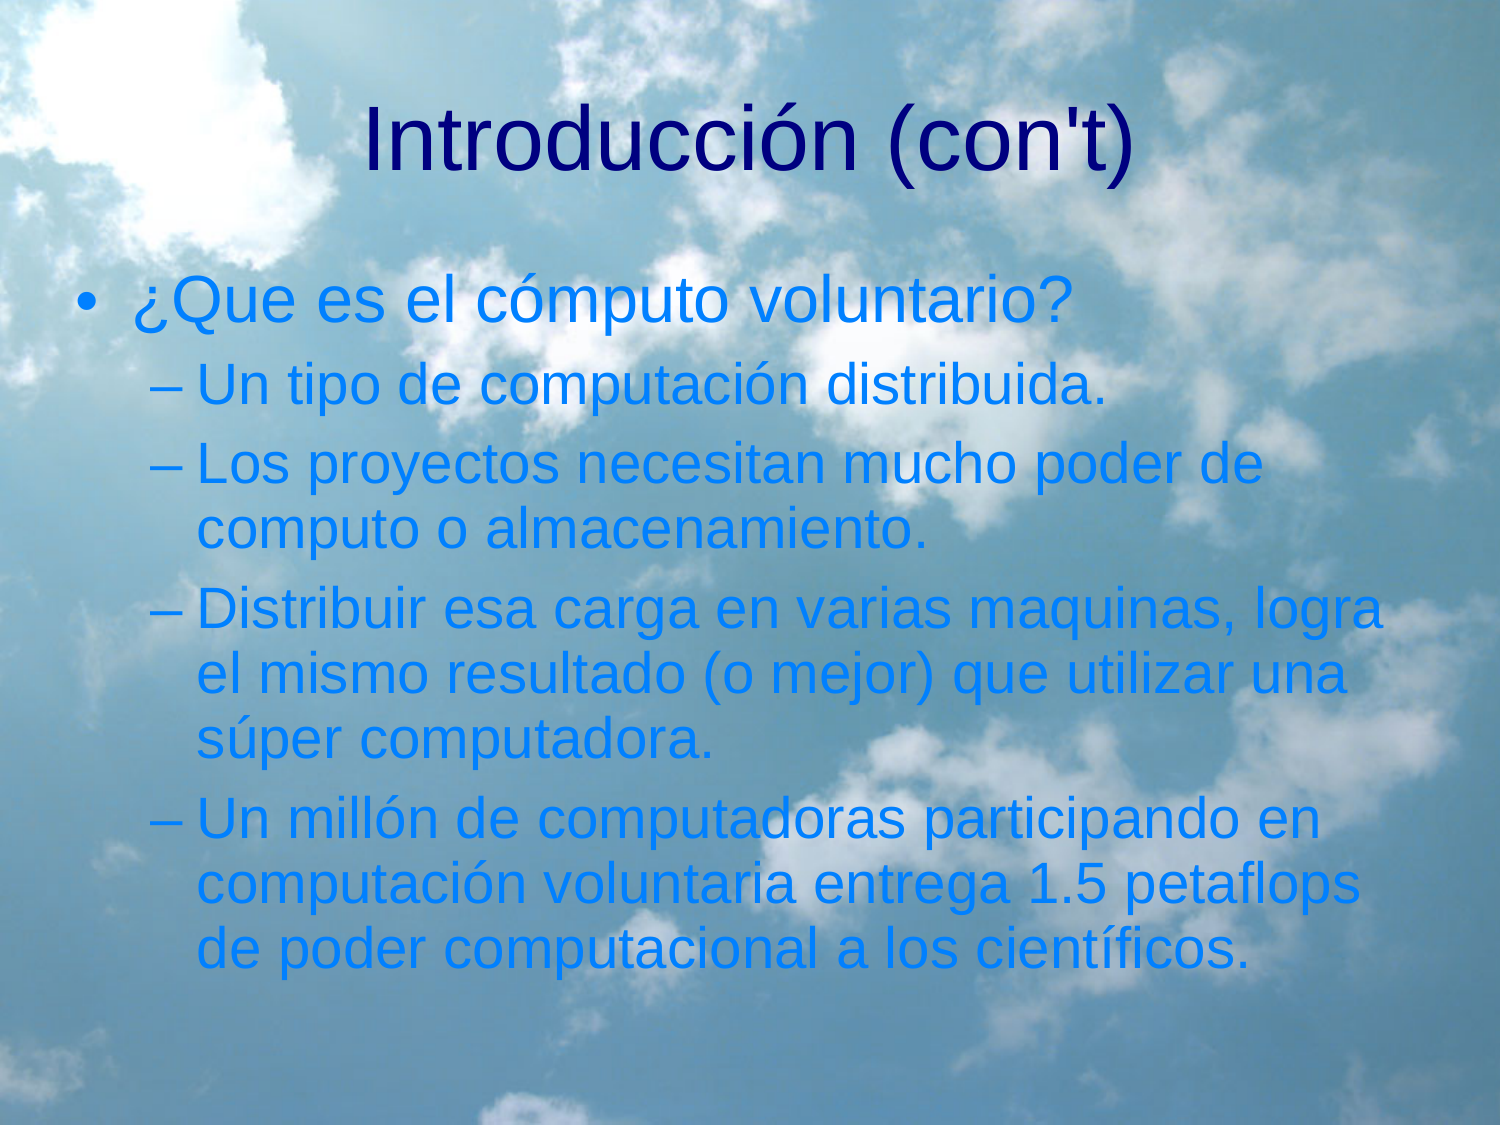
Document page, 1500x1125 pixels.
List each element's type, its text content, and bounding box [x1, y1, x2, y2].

list ¿Que es el cómputo voluntario? Un tipo de computación distribuida. Los proyectos necesitan mucho poder de computo o almacenamiento. Distribuir esa carga en varias maquinas, logra el mismo resultado (o mejor) que utilizar una súper computadora. Un millón de computadoras participando en computación voluntaria entrega 1.5 petaflops de poder computacional a los científicos. [75, 262, 1426, 1061]
picture [0, 0, 1500, 1125]
title Introducción (con't) [75, 52, 1426, 226]
